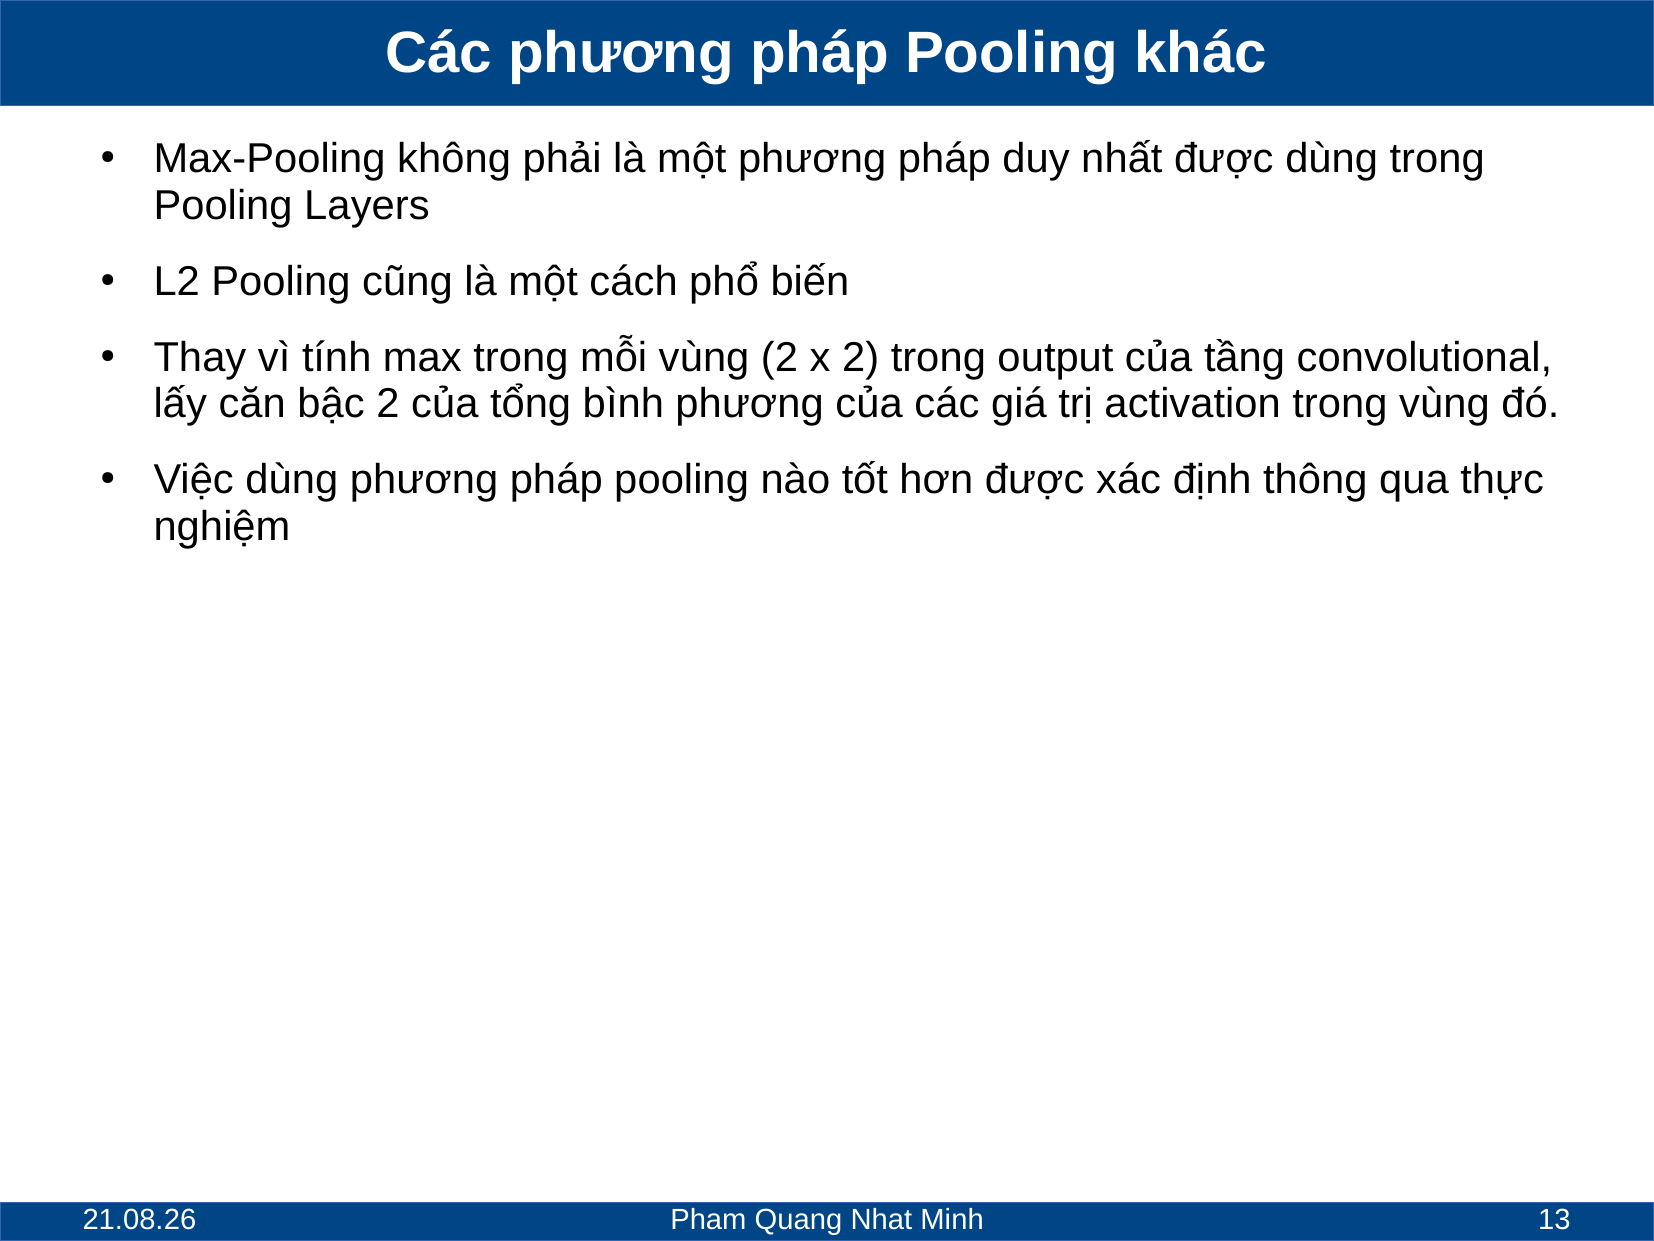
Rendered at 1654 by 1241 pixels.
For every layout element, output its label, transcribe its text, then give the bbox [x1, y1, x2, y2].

list Max-Pooling không phải là một phương pháp duy nhất được dùng trong Pooling Layers L2 Pooling cũng là một cách phổ biến Thay vì tính max trong mỗi vùng (2 x 2) trong output của tầng convolutional, lấy căn bậc 2 của tổng bình phương của các giá trị activation trong vùng đó. Việc dùng phương pháp pooling nào tốt hơn được xác định thông qua thực nghiệm [82, 135, 1571, 855]
title Các phương pháp Pooling khác [0, 0, 1654, 106]
